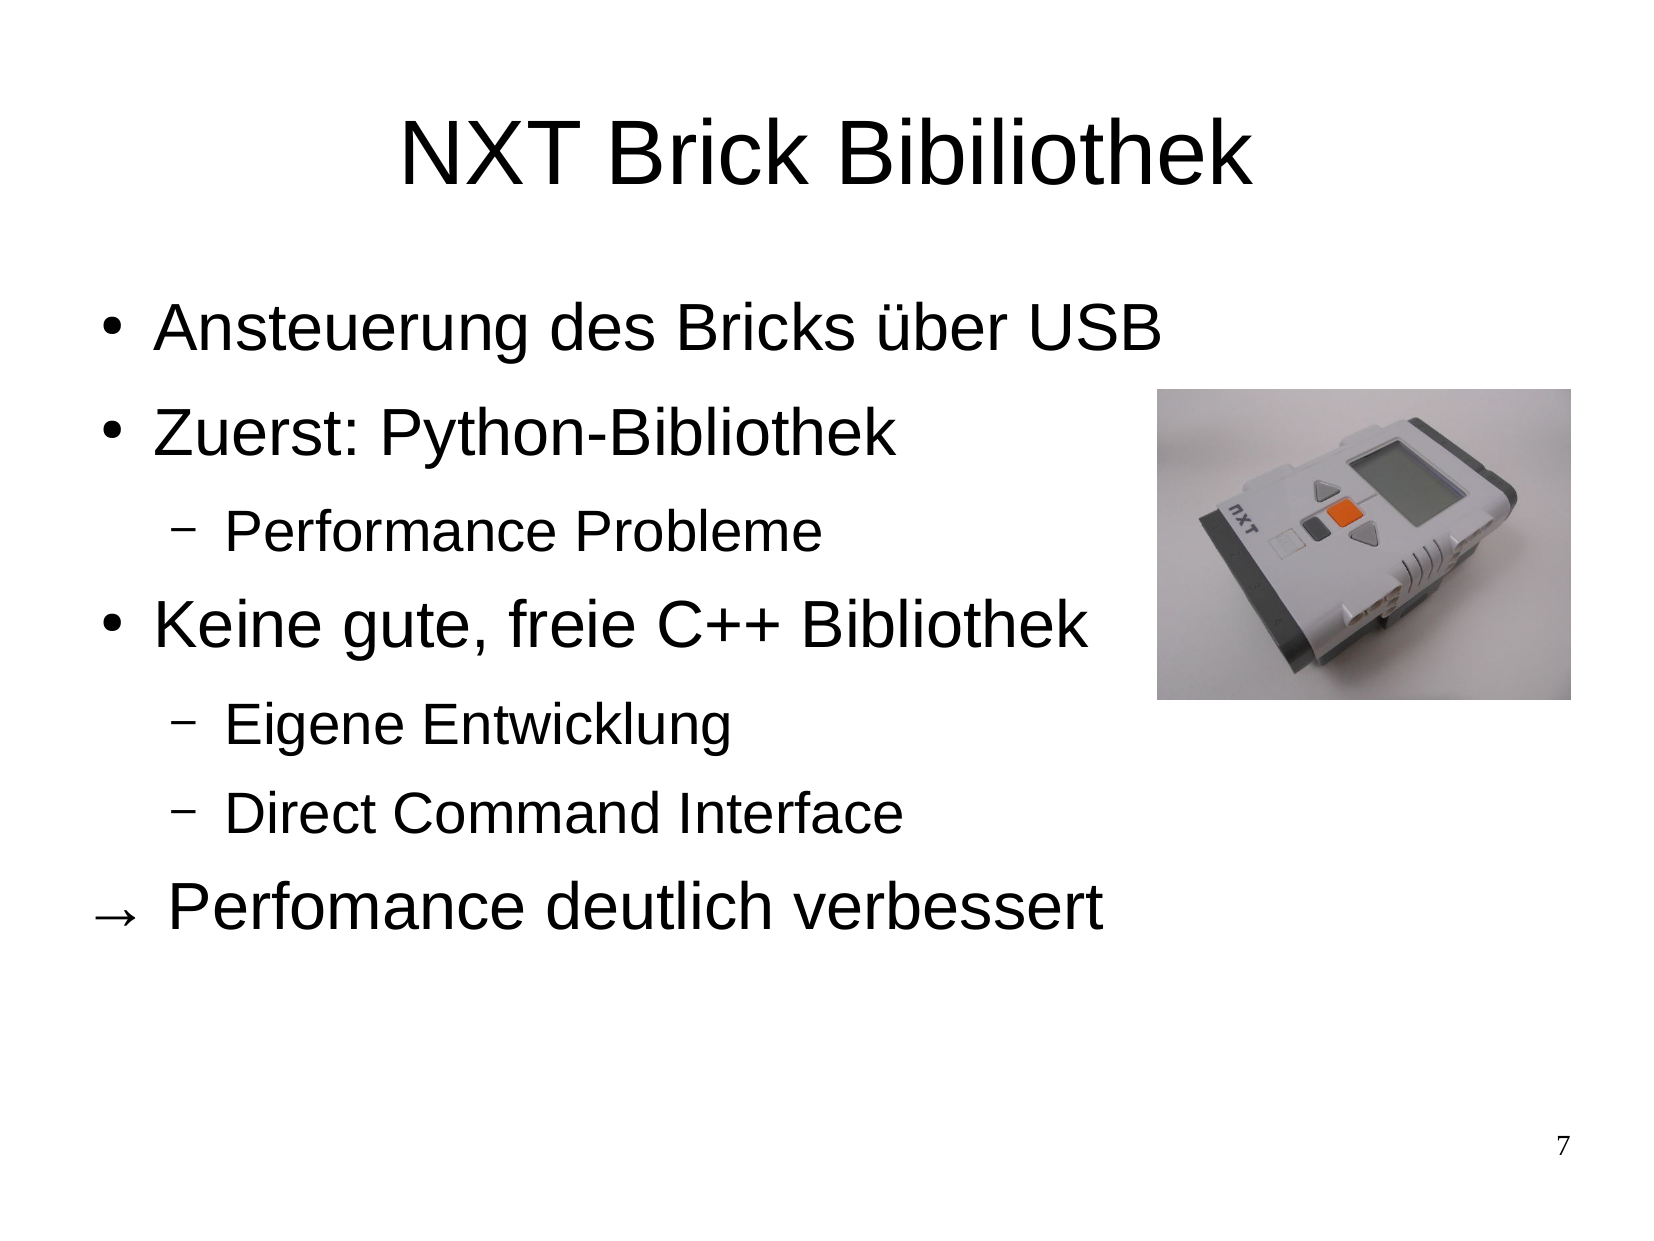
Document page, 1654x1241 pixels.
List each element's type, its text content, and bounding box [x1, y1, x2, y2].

picture [1157, 389, 1571, 700]
list Ansteuerung des Bricks über USB Zuerst: Python-Bibliothek Performance Probleme Keine gute, freie C++ Bibliothek Eigene Entwicklung Direct Command Interface → Perfomance deutlich verbessert [82, 290, 1538, 1010]
title NXT Brick Bibiliothek [82, 49, 1571, 257]
